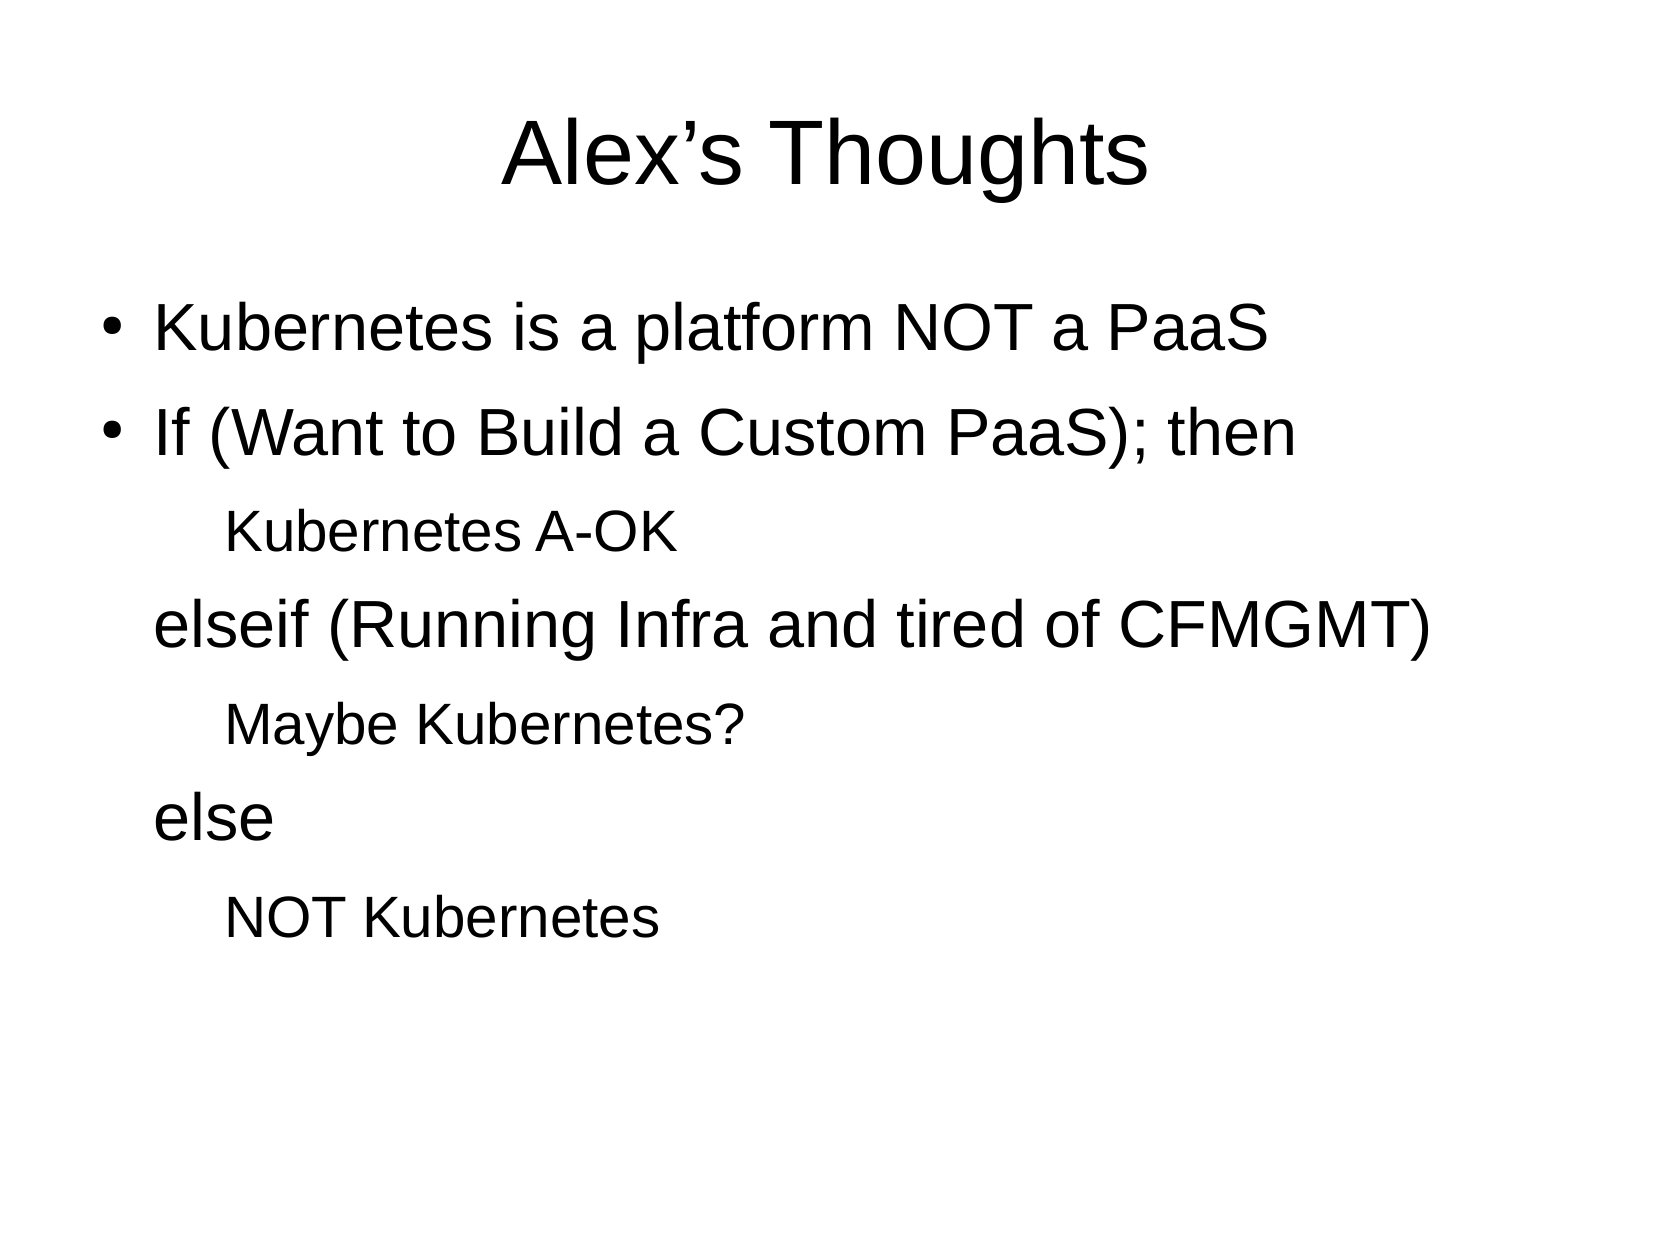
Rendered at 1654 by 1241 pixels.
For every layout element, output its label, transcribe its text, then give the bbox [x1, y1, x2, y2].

title Alex’s Thoughts [82, 49, 1571, 257]
list Kubernetes is a platform NOT a PaaS If (Want to Build a Custom PaaS); then Kubernetes A-OK elseif (Running Infra and tired of CFMGMT) Maybe Kubernetes? else NOT Kubernetes [82, 290, 1538, 1010]
